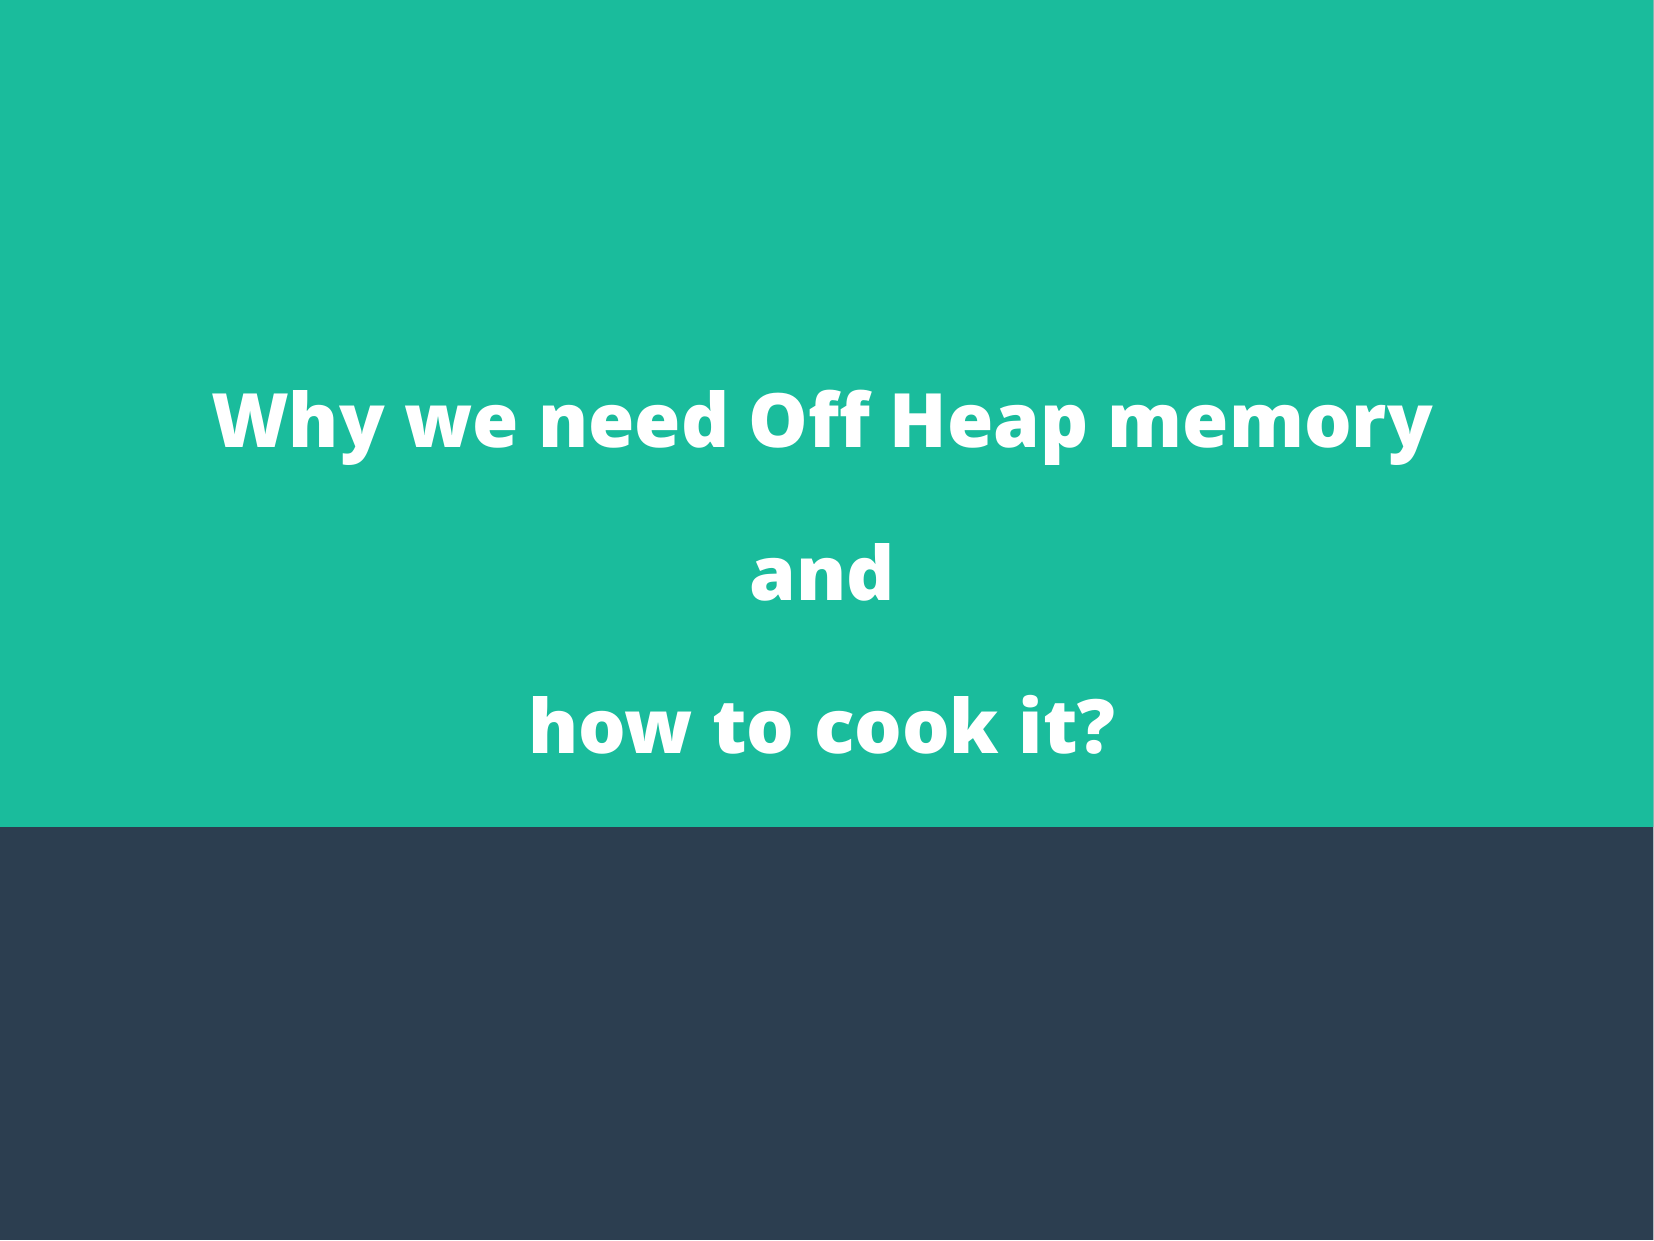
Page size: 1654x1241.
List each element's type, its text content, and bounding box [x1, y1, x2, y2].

title Why we need Off Heap memory and how to cook it? [54, 349, 1591, 743]
